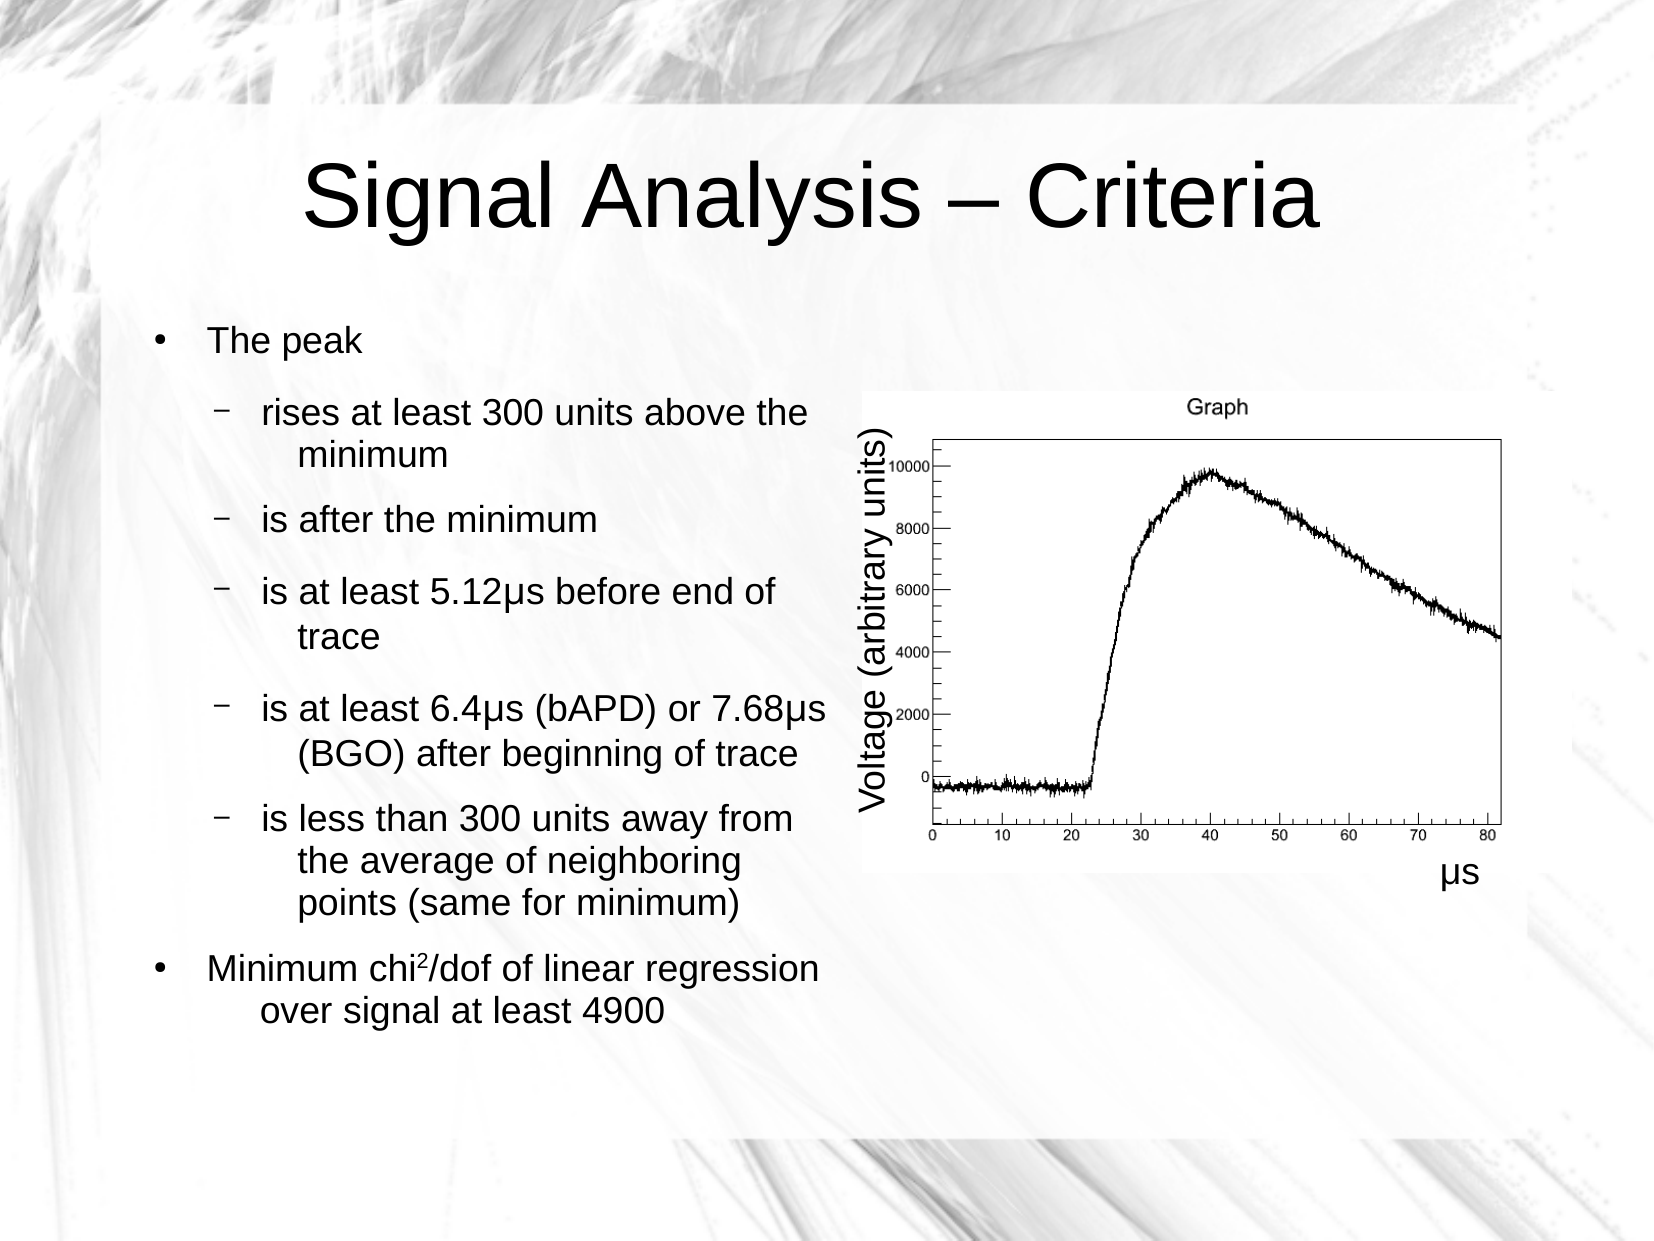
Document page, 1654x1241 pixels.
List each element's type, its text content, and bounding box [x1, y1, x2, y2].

picture [0, 0, 1654, 1241]
text_box Voltage (arbitrary units) [843, 412, 901, 829]
list The peak rises at least 300 units above the minimum is after the minimum is at least 5.12μs before end of trace is at least 6.4μs (bAPD) or 7.68μs (BGO) after beginning of trace is less than 300 units away from the average of neighboring points (same for minimum) Minimum chi2/dof of linear regression over signal at least 4900 [118, 319, 827, 1031]
text_box μs [1425, 843, 1495, 901]
title Signal Analysis – Criteria [118, 112, 1506, 281]
